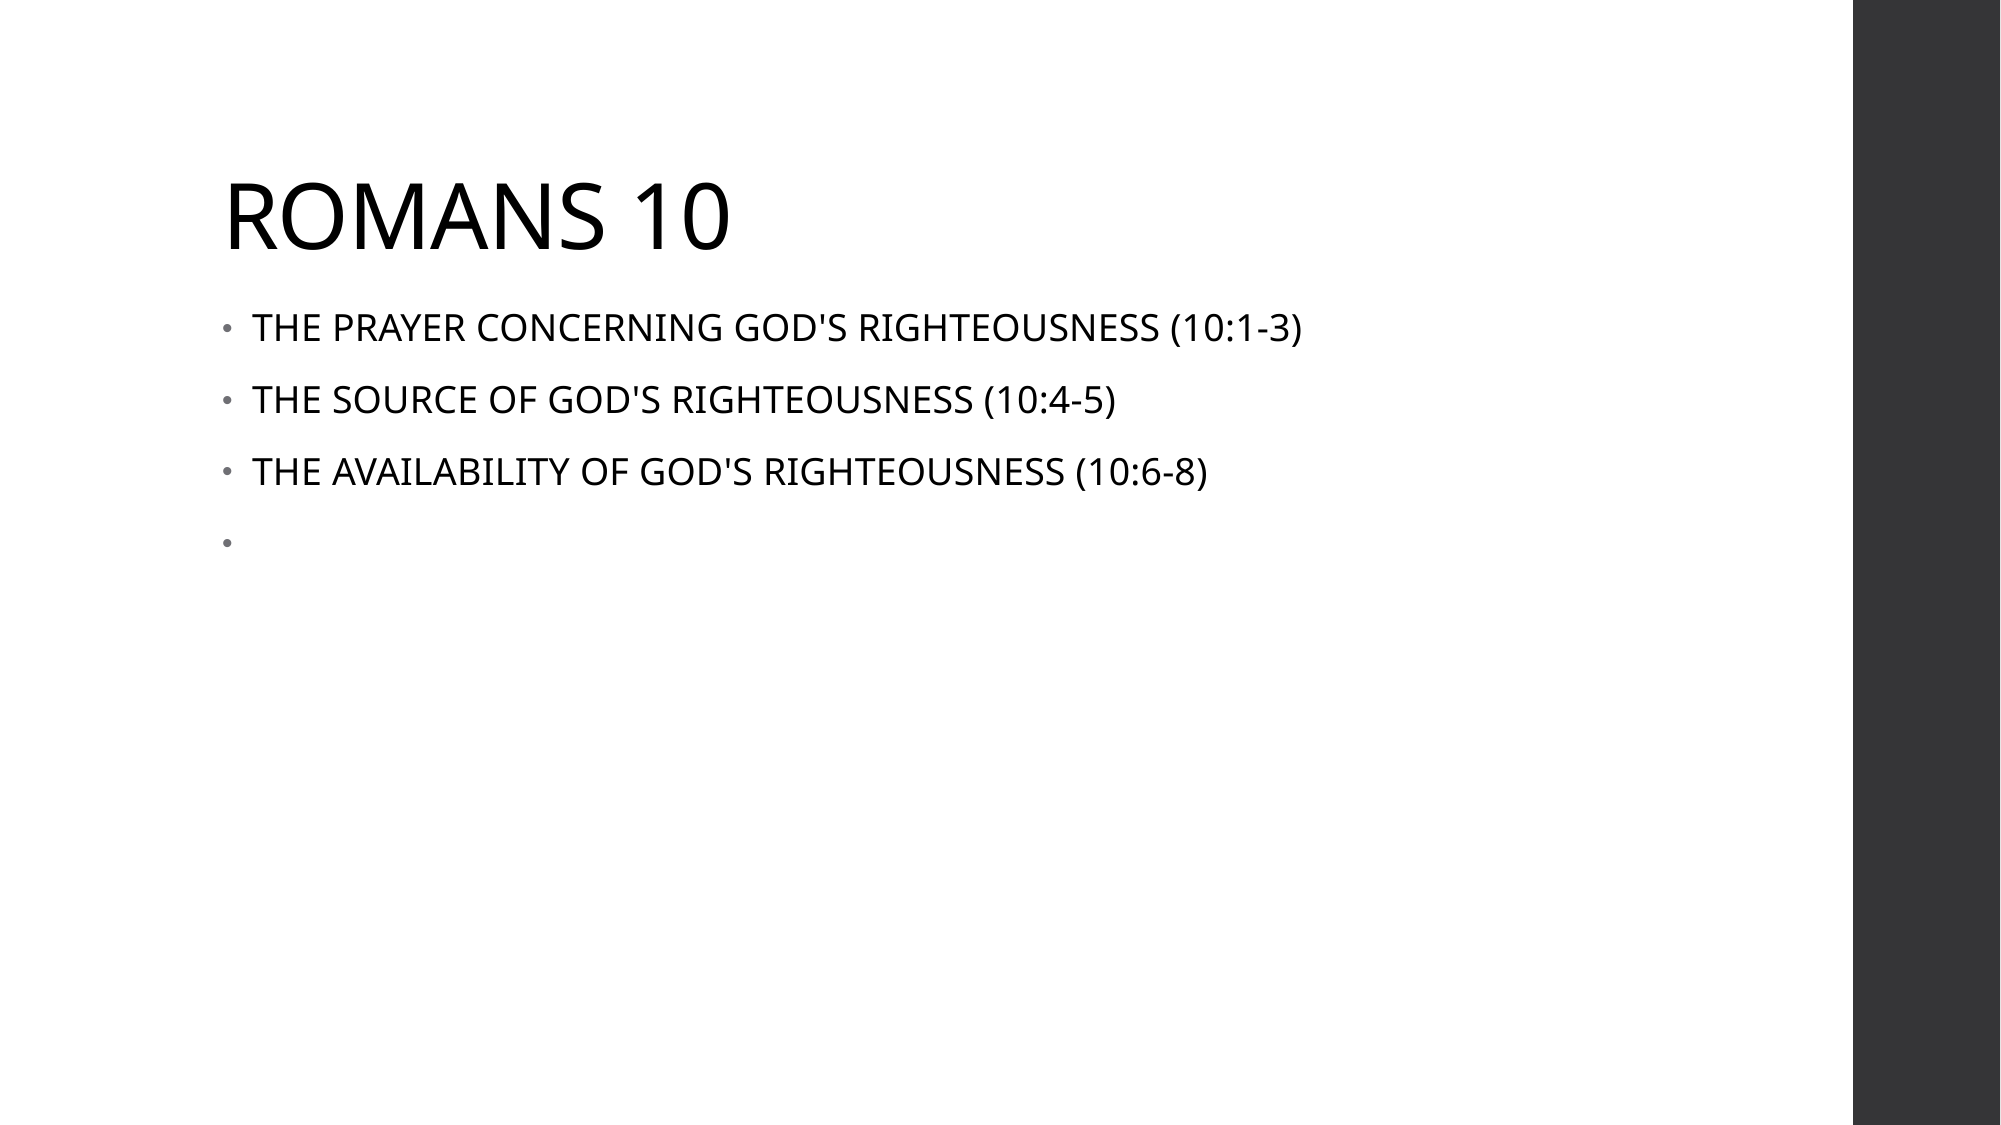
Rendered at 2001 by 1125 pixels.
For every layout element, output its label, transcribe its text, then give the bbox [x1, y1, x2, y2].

list THE PRAYER CONCERNING GOD'S RIGHTEOUSNESS (10:1-3) THE SOURCE OF GOD'S RIGHTEOUSNESS (10:4-5) THE AVAILABILITY OF GOD'S RIGHTEOUSNESS (10:6-8) [206, 299, 1617, 1014]
title ROMANS 10 [206, 60, 1797, 278]
